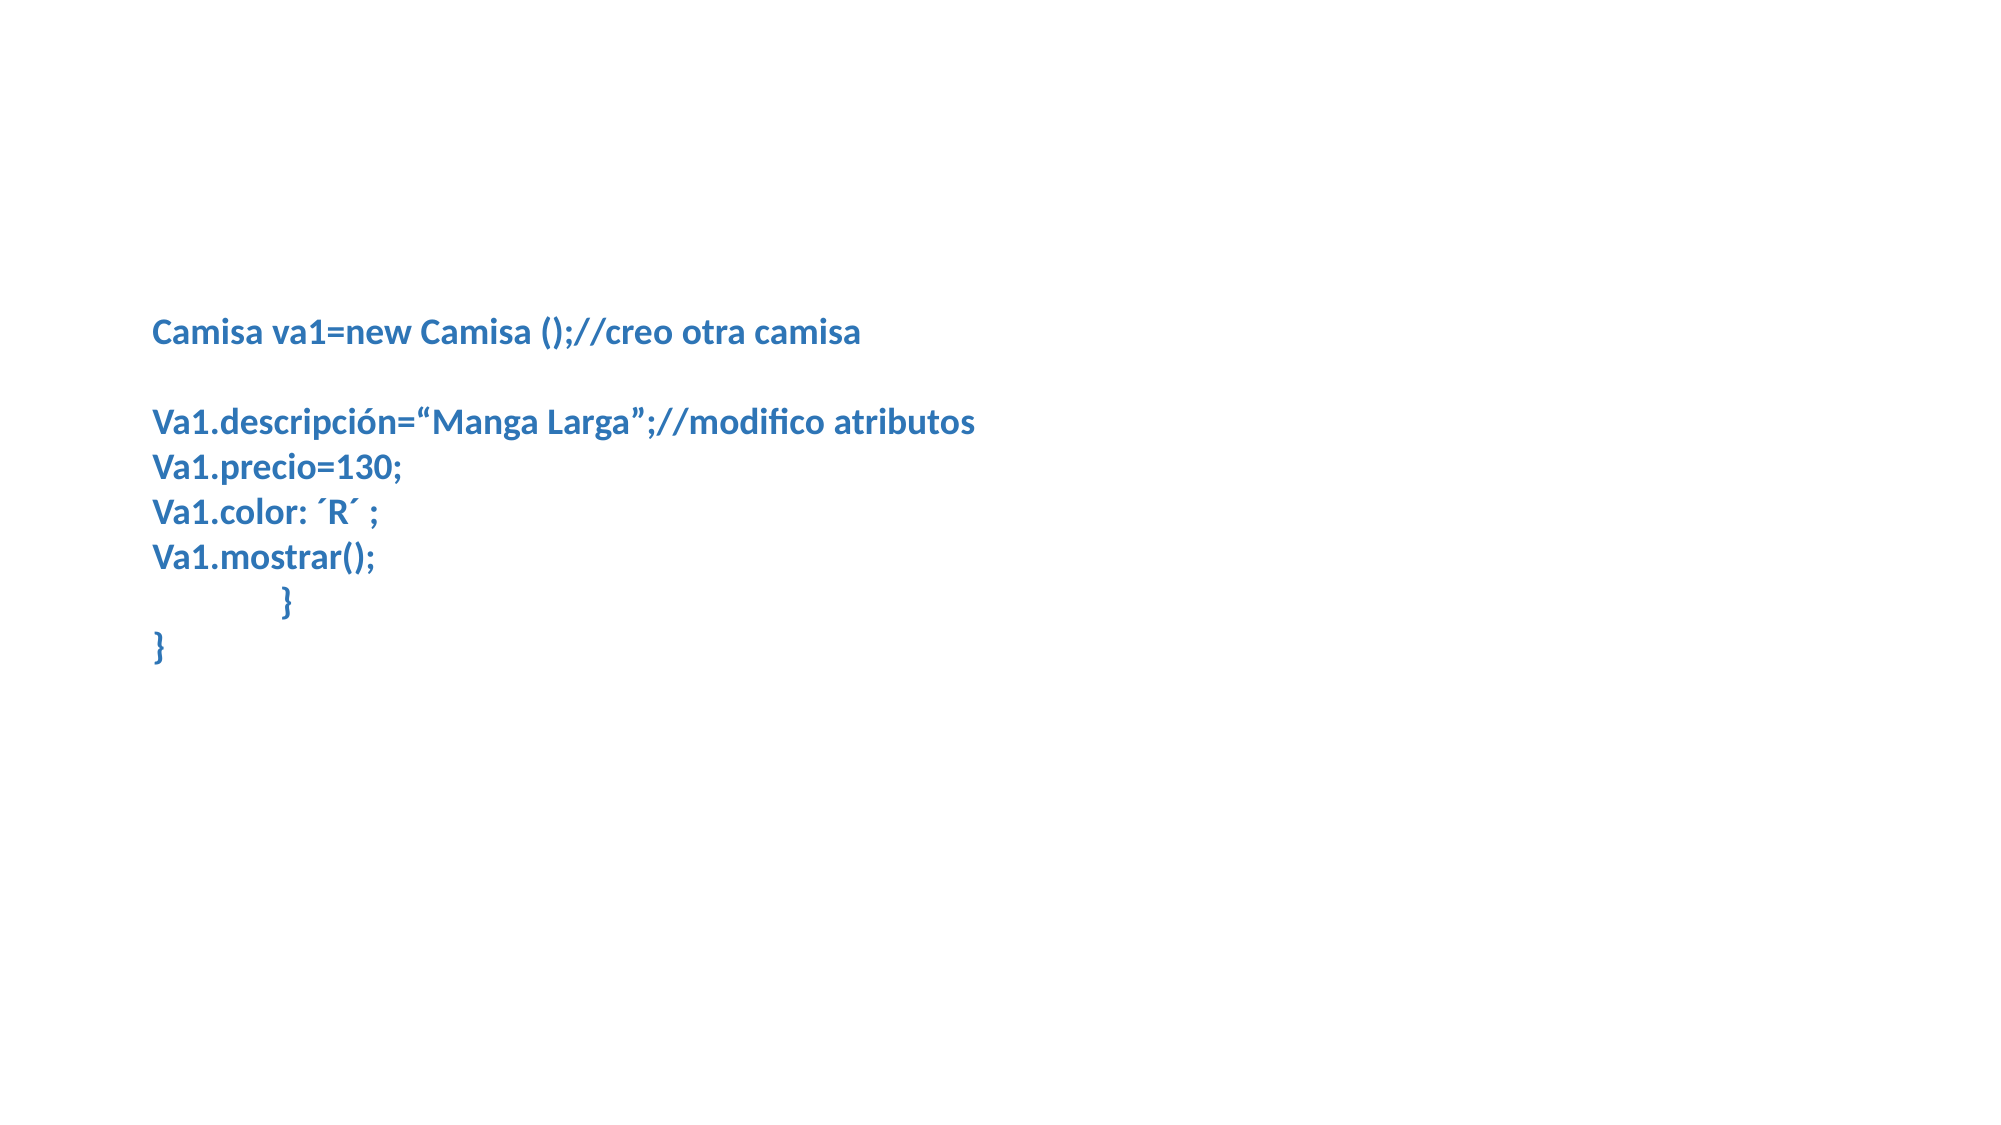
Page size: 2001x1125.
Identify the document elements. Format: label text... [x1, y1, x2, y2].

text_box Camisa va1=new Camisa ();//creo otra camisa Va1.descripción=“Manga Larga”;//modifico atributos Va1.precio=130; Va1.color: ´R´ ; Va1.mostrar(); } } [137, 299, 1862, 1013]
